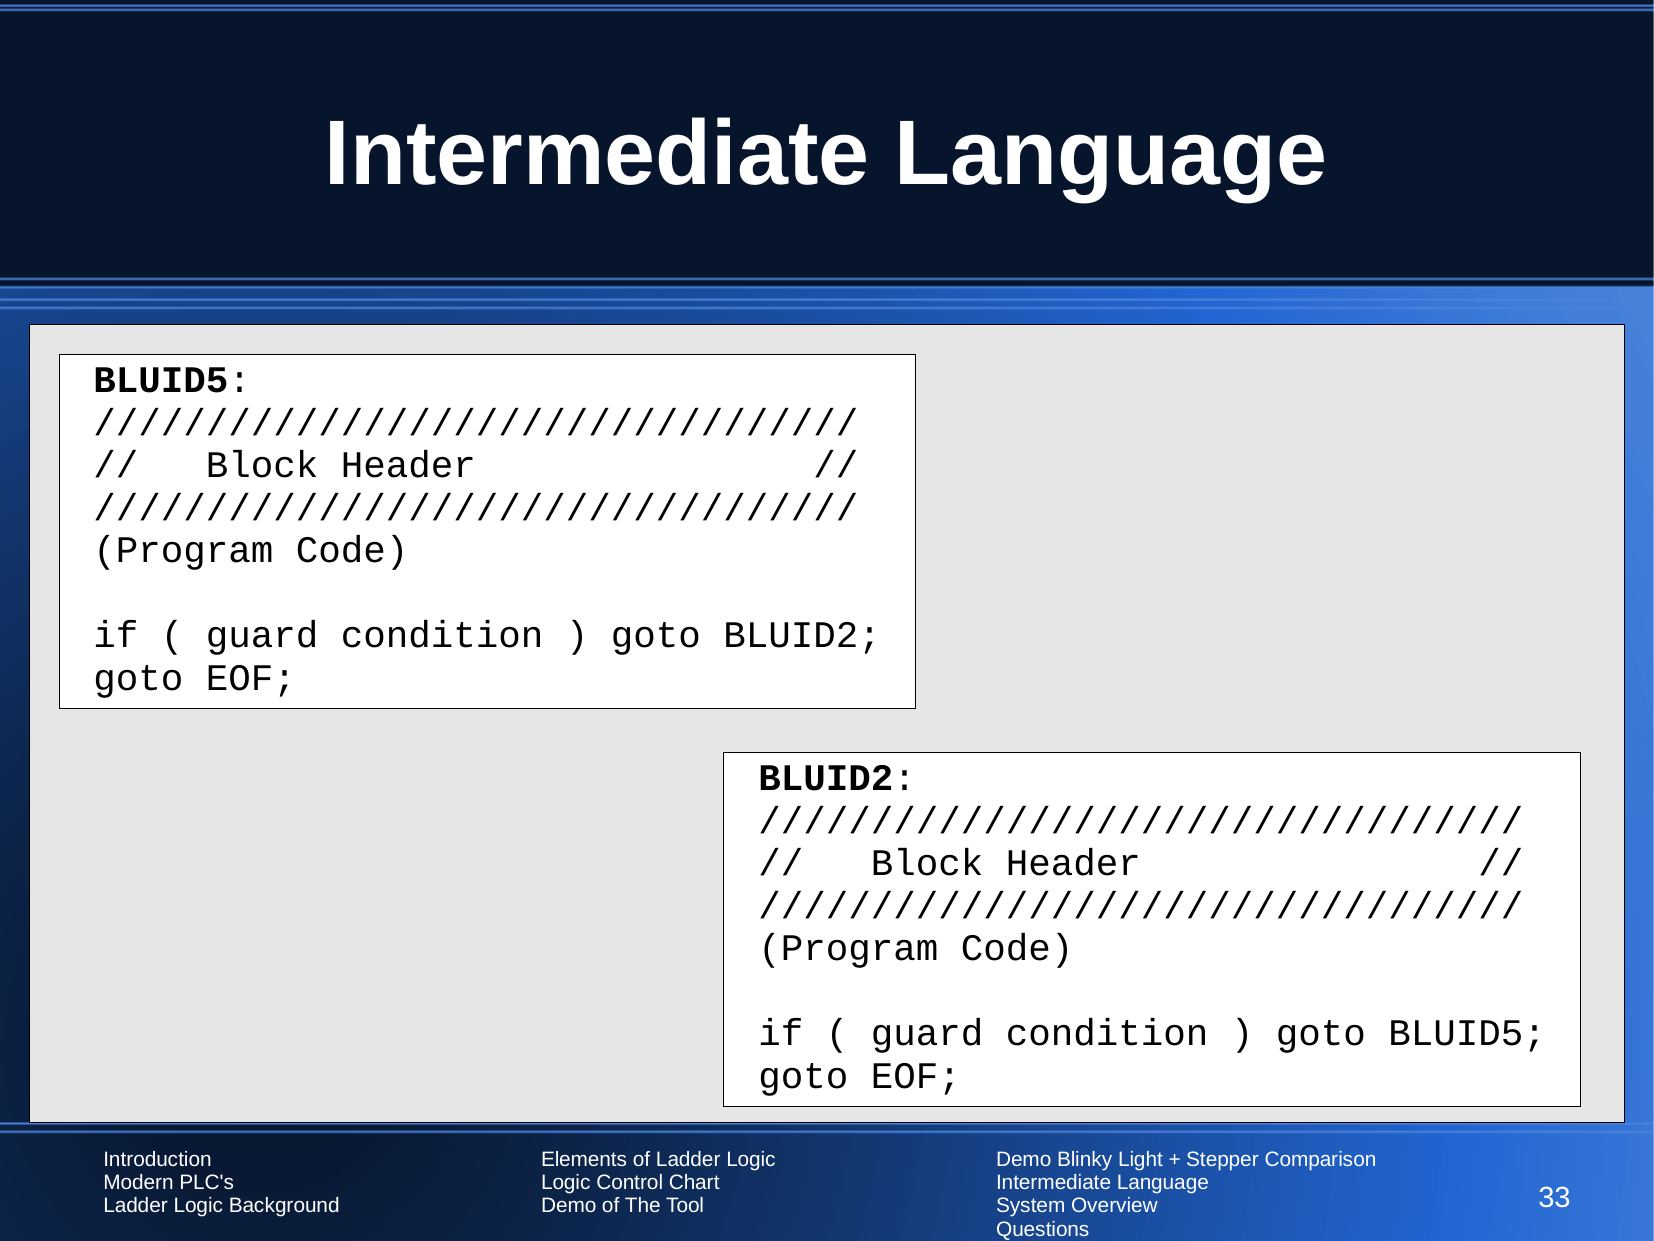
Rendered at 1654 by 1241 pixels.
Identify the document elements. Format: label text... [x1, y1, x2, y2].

picture [0, 0, 1654, 1241]
text_box BLUID5: ////////////////////////////////// // Block Header // ////////////////////////////////// (Program Code) if ( guard condition ) goto BLUID2; goto EOF; [59, 354, 916, 709]
title Intermediate Language [82, 49, 1571, 257]
text_box [29, 324, 1625, 1123]
text_box BLUID2: ////////////////////////////////// // Block Header // ////////////////////////////////// (Program Code) if ( guard condition ) goto BLUID5; goto EOF; [723, 752, 1581, 1107]
